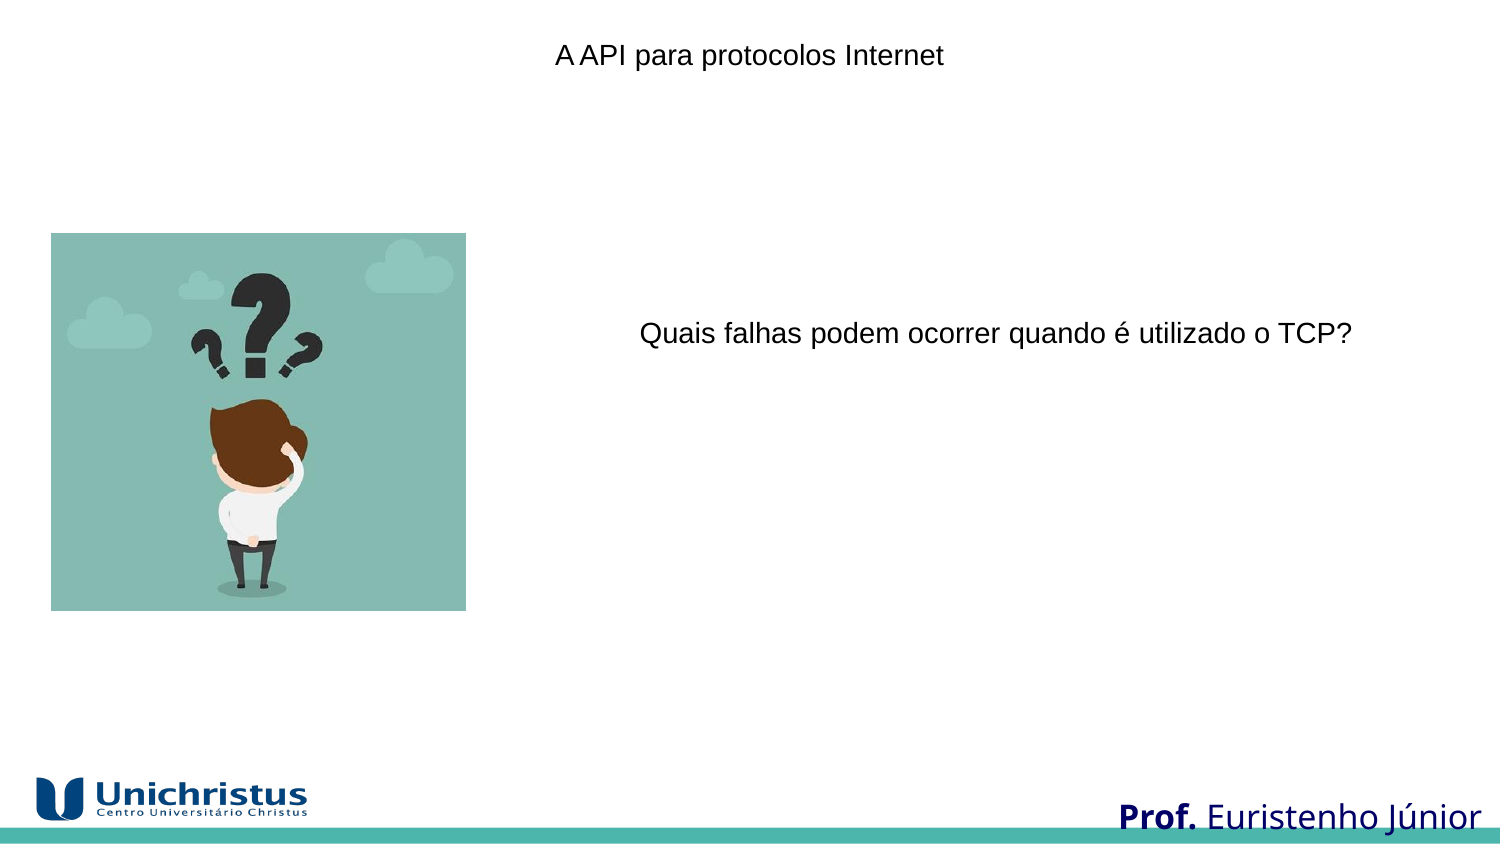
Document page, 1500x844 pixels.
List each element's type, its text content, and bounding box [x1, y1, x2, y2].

list Quais falhas podem ocorrer quando é utilizado o TCP? [544, 152, 1449, 750]
picture [32, 775, 311, 822]
title A API para protocolos Internet [51, 20, 1449, 137]
picture [51, 233, 466, 611]
